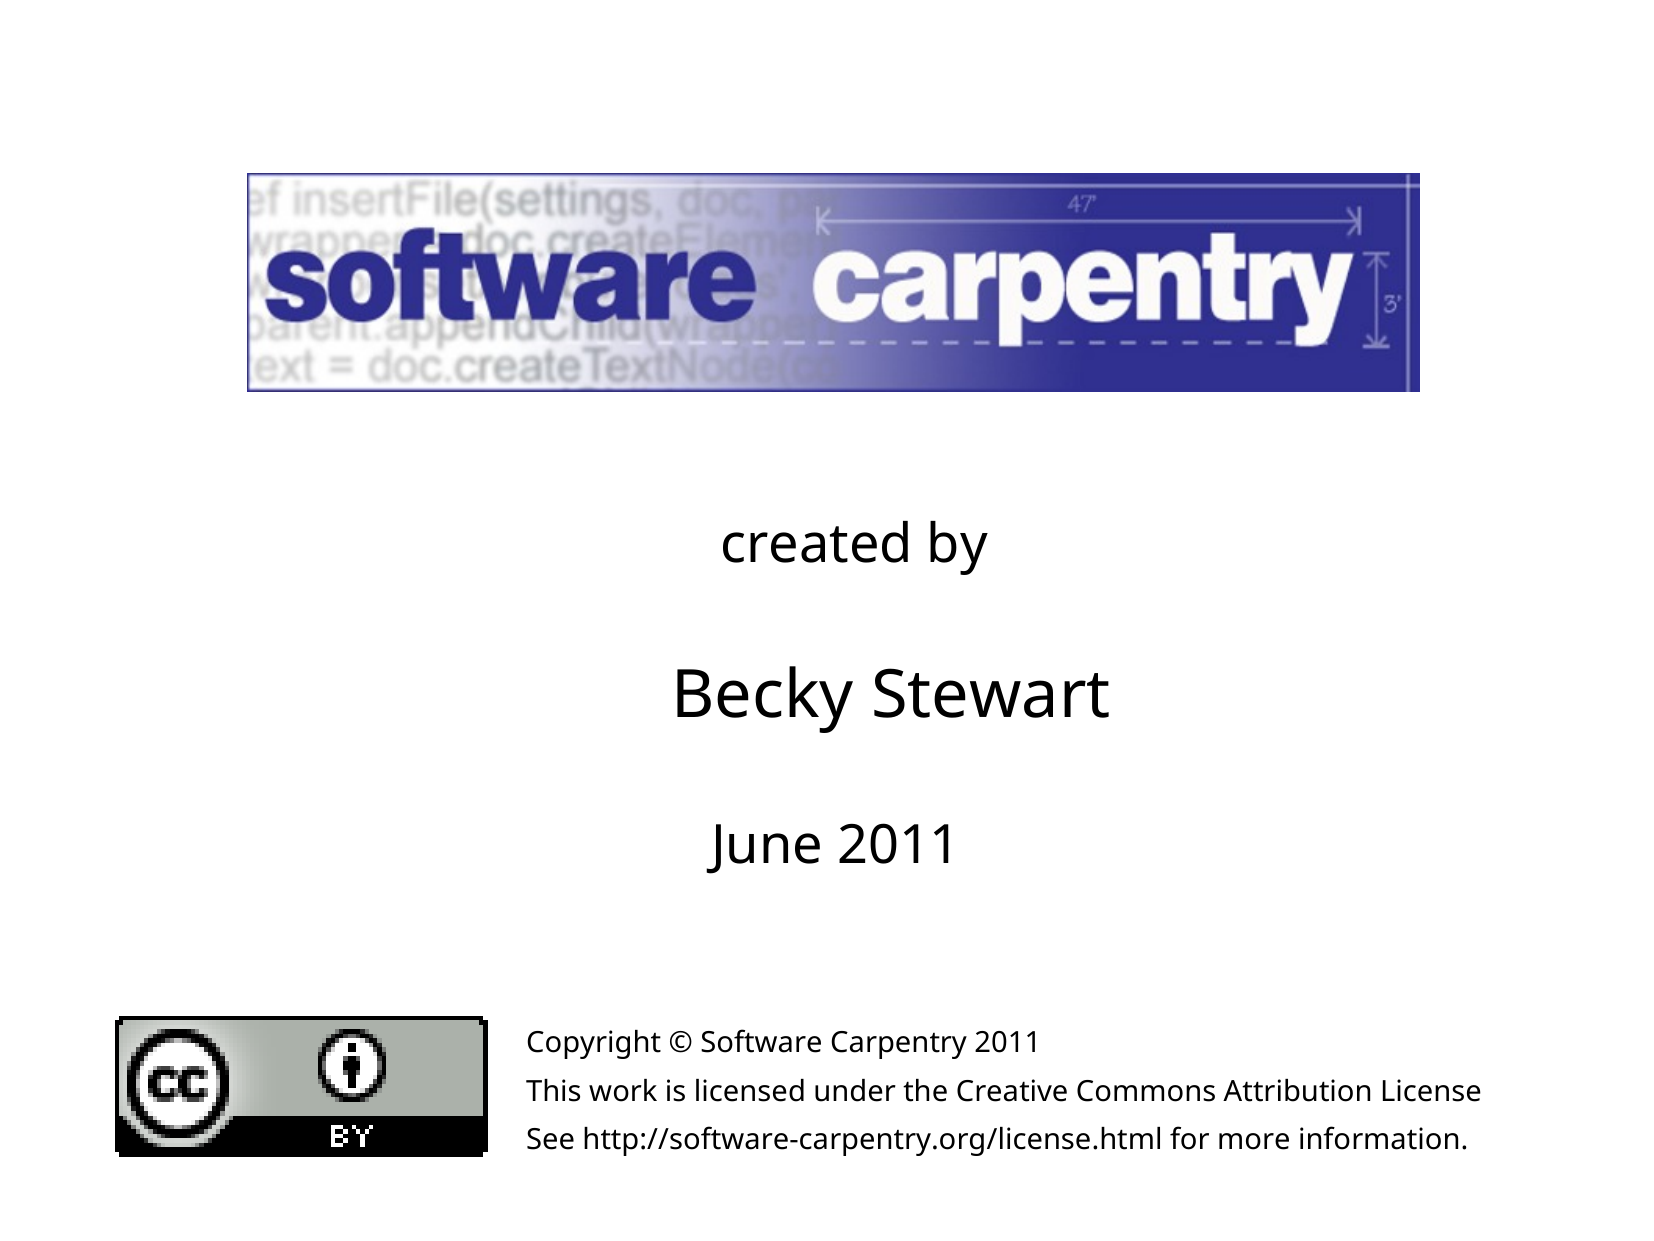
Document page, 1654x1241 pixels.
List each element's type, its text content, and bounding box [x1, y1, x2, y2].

text_box Becky Stewart [656, 641, 1017, 739]
picture [115, 1016, 488, 1158]
text_box Copyright © Software Carpentry 2011 This work is licensed under the Creative Commons Attribution License See http://software-carpentry.org/license.html for more information. [511, 1014, 1574, 1164]
picture [247, 173, 1420, 392]
text_box June 2011 [618, 800, 1054, 882]
text_box created by [705, 499, 967, 581]
